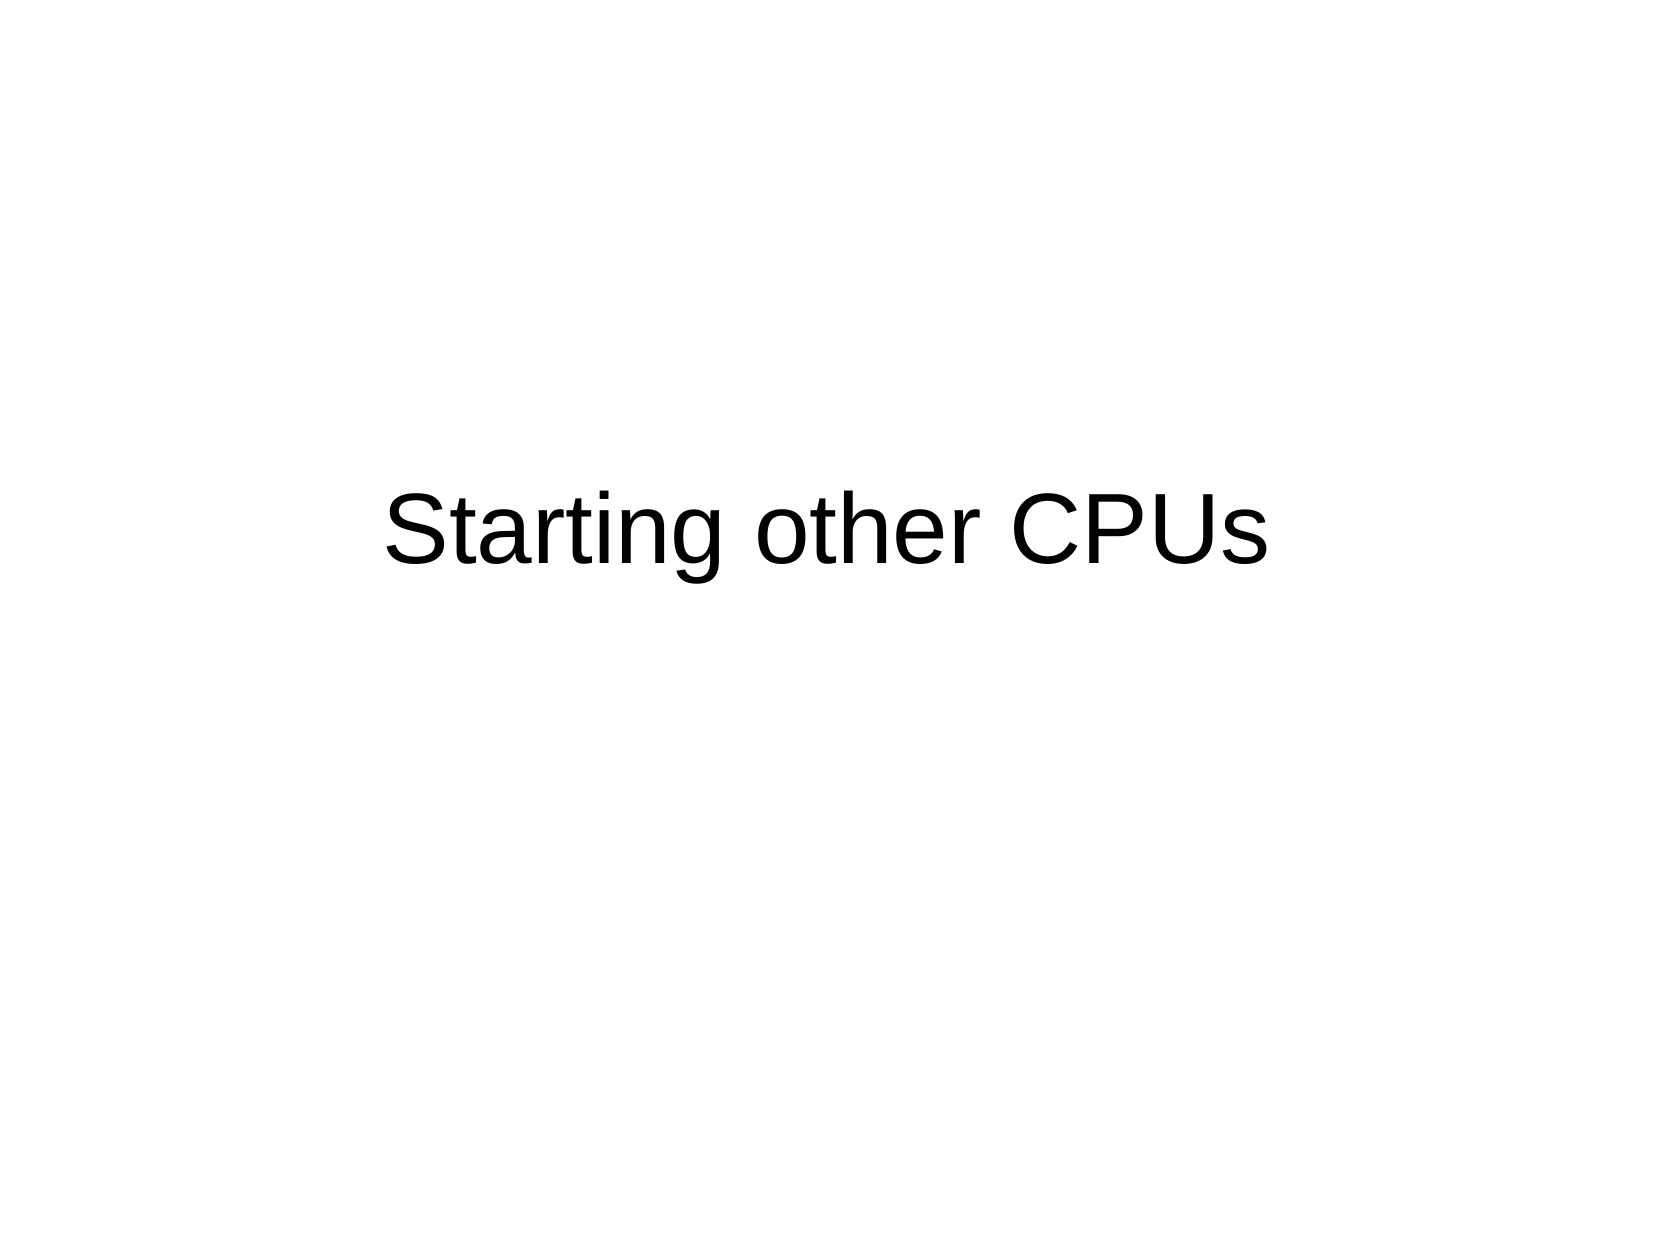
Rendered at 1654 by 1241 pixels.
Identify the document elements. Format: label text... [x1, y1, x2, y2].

subtitle Starting other CPUs [82, 49, 1571, 1010]
